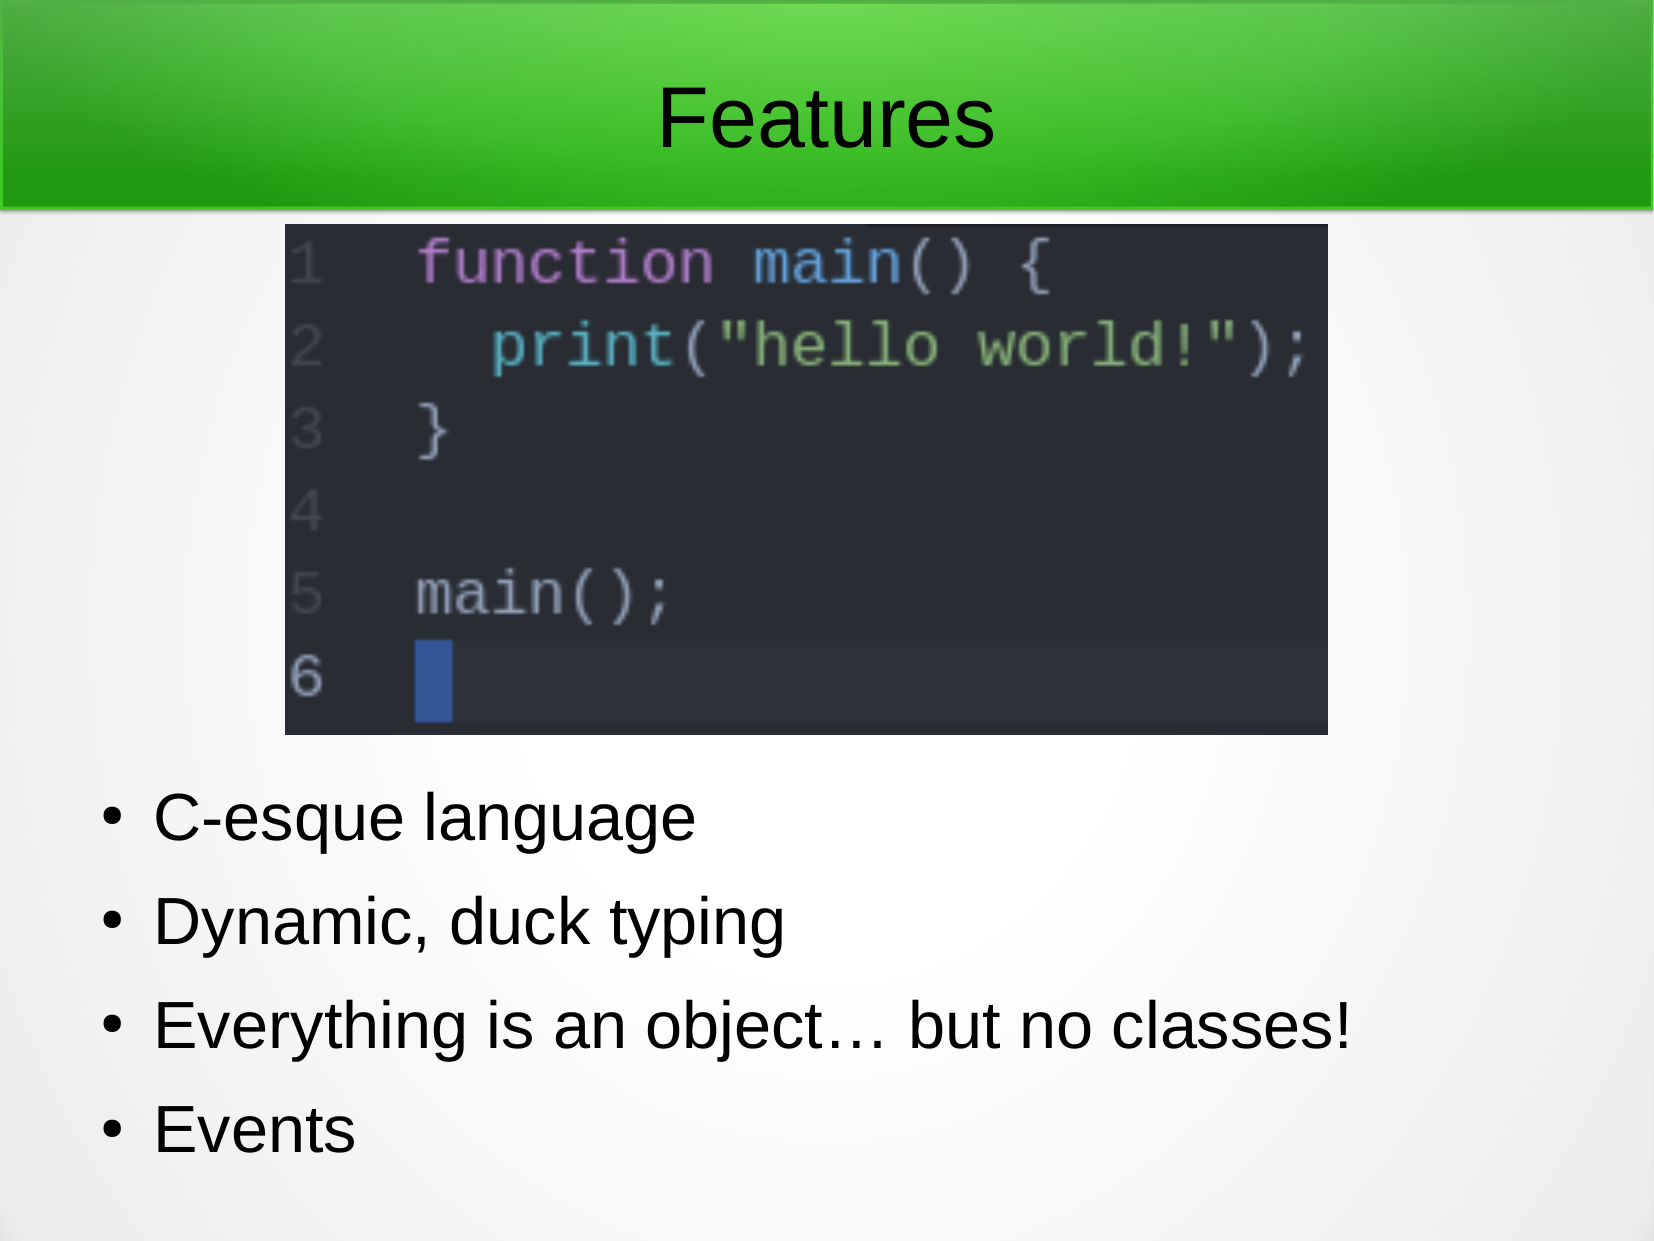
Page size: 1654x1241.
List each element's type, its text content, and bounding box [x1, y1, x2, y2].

list C-esque language Dynamic, duck typing Everything is an object… but no classes! Events [82, 780, 1571, 1205]
title Features [82, 47, 1571, 189]
picture [285, 224, 1328, 736]
